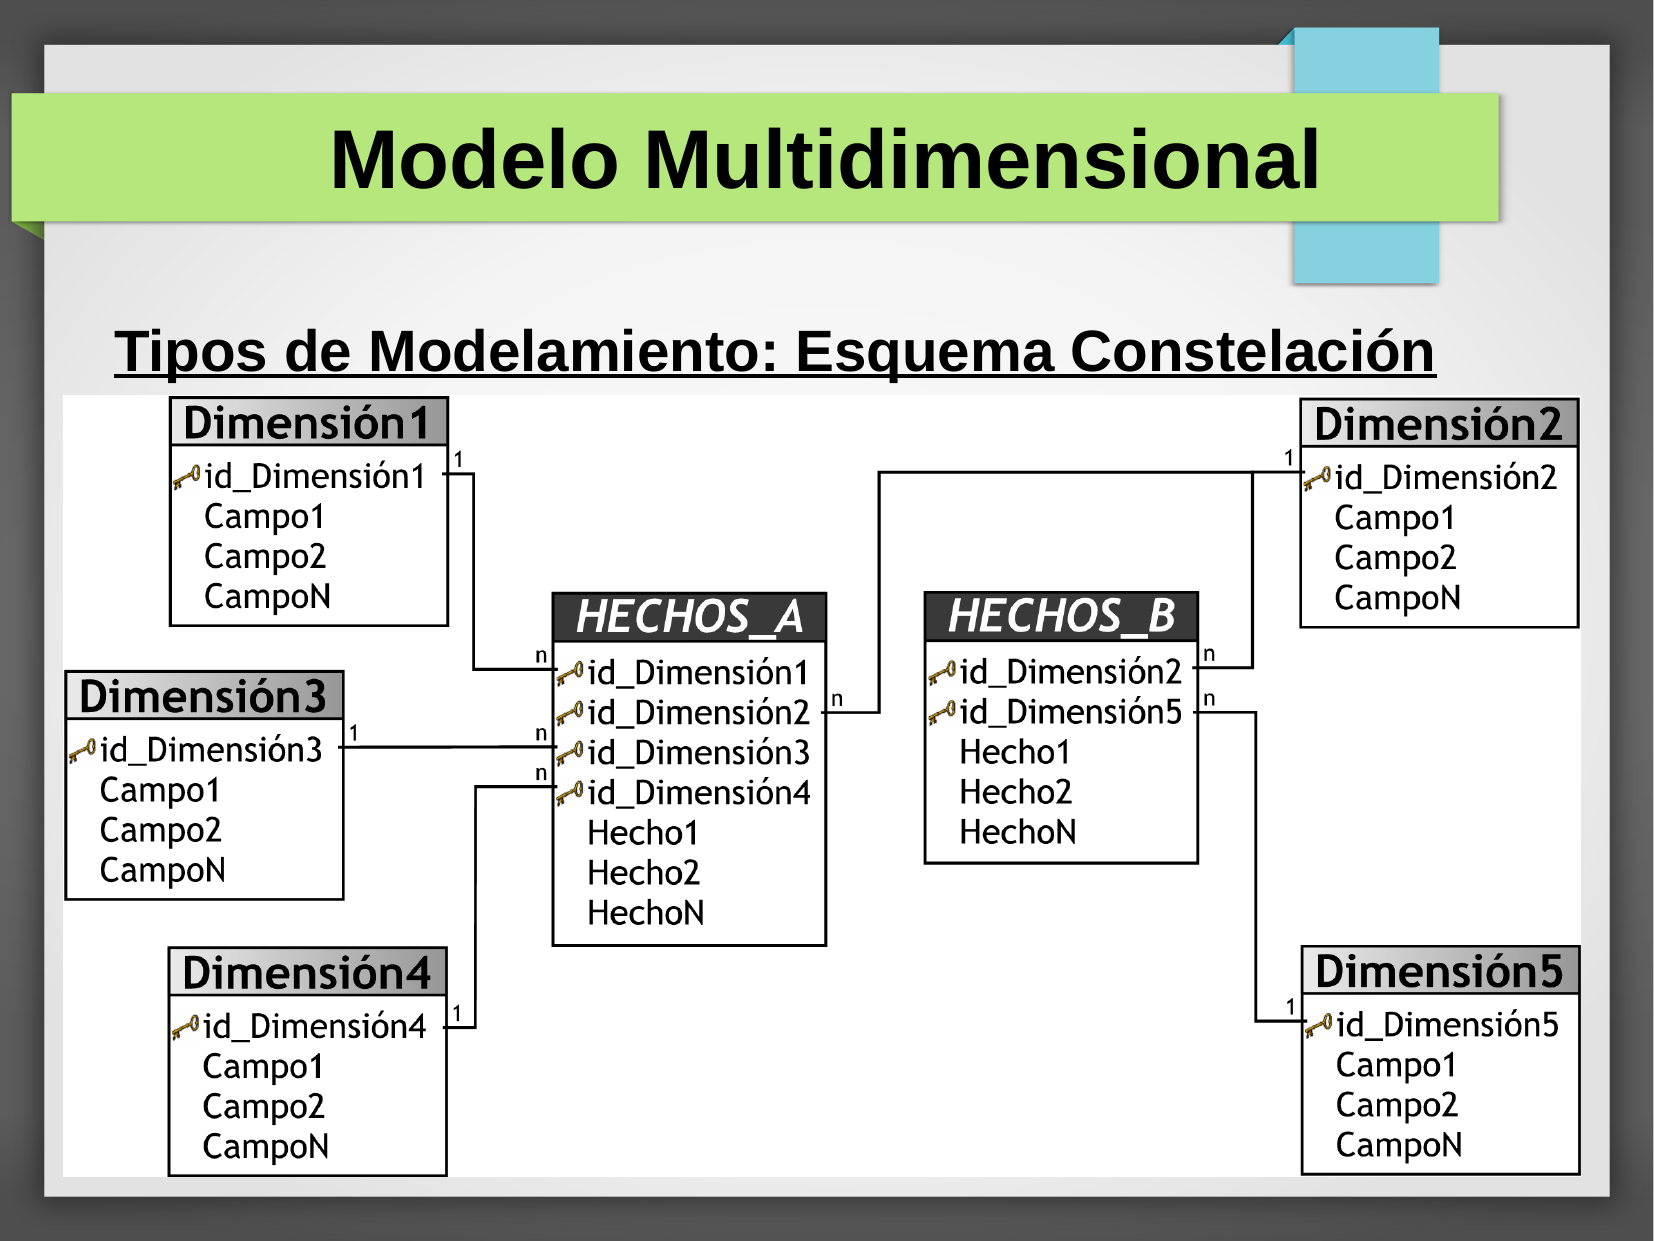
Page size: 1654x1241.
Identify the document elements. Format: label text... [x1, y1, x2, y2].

picture [0, 0, 1654, 1241]
title Modelo Multidimensional [70, 106, 1583, 213]
text_box Tipos de Modelamiento: Esquema Constelación [99, 311, 1523, 395]
